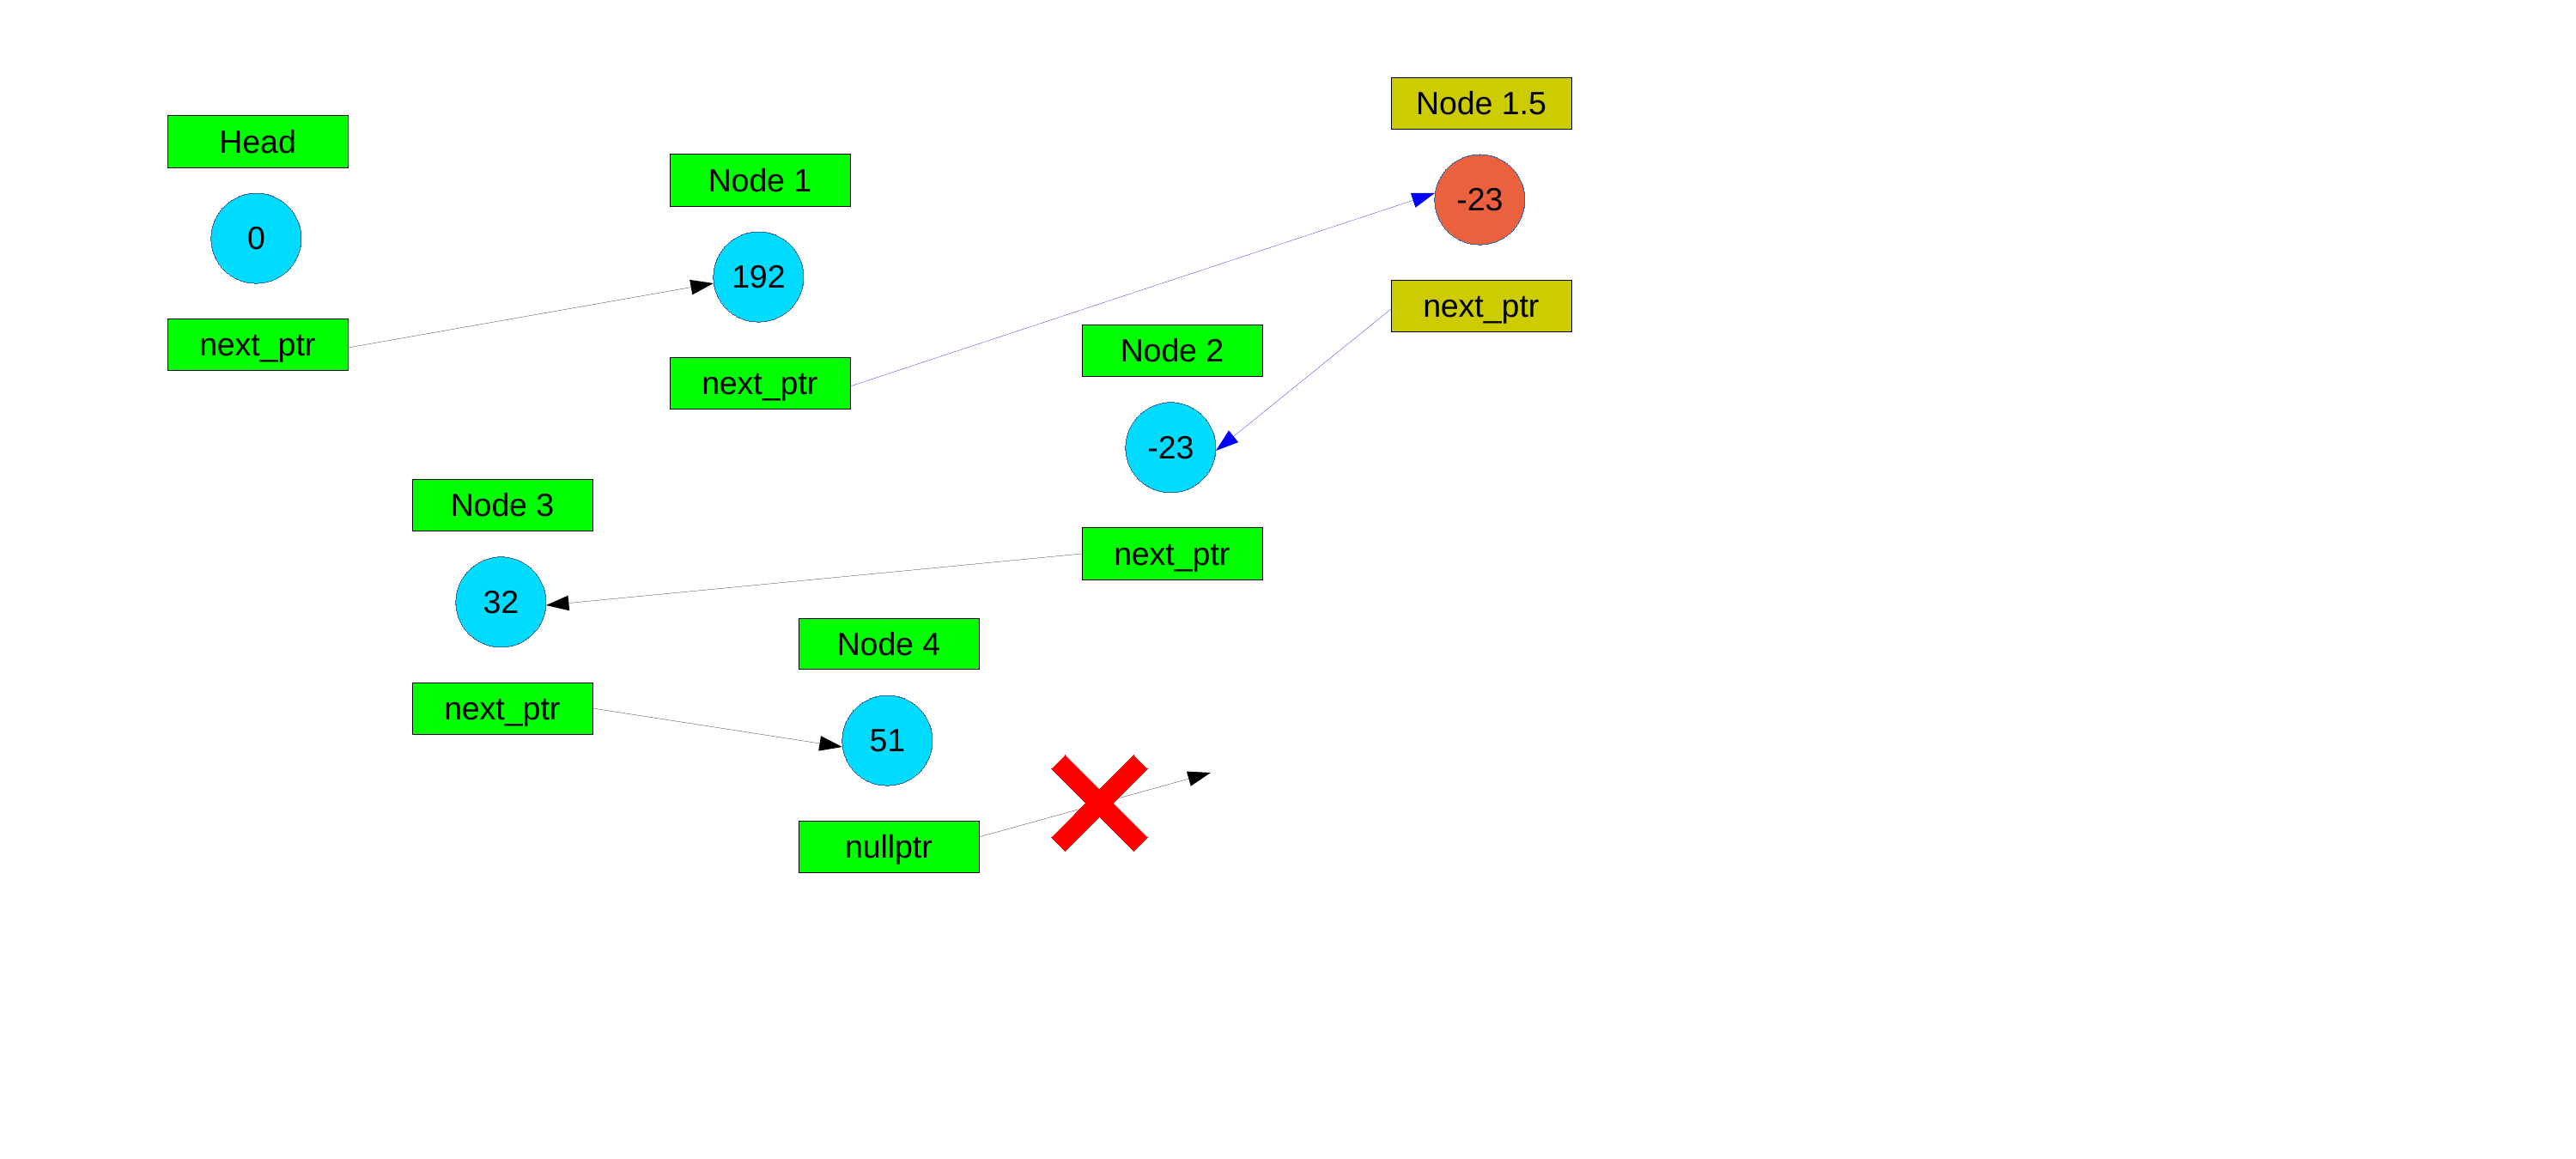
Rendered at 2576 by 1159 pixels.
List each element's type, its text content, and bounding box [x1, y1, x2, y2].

text_box [1051, 755, 1148, 852]
text_box Node 1.5 [1391, 77, 1572, 130]
text_box -23 [1434, 154, 1525, 246]
text_box 32 [455, 556, 546, 647]
text_box Node 3 [412, 479, 593, 531]
text_box -23 [1125, 402, 1216, 493]
text_box next_ptr [412, 683, 593, 735]
text_box next_ptr [167, 319, 349, 371]
text_box next_ptr [1082, 527, 1263, 580]
text_box nullptr [799, 821, 980, 873]
text_box Node 1 [670, 154, 851, 207]
text_box Node 2 [1082, 325, 1263, 377]
text_box Head [167, 115, 349, 168]
text_box next_ptr [670, 357, 851, 410]
text_box 0 [210, 193, 301, 284]
text_box 51 [841, 695, 933, 786]
text_box 192 [713, 232, 804, 323]
text_box next_ptr [1391, 280, 1572, 332]
text_box Node 4 [799, 618, 980, 670]
